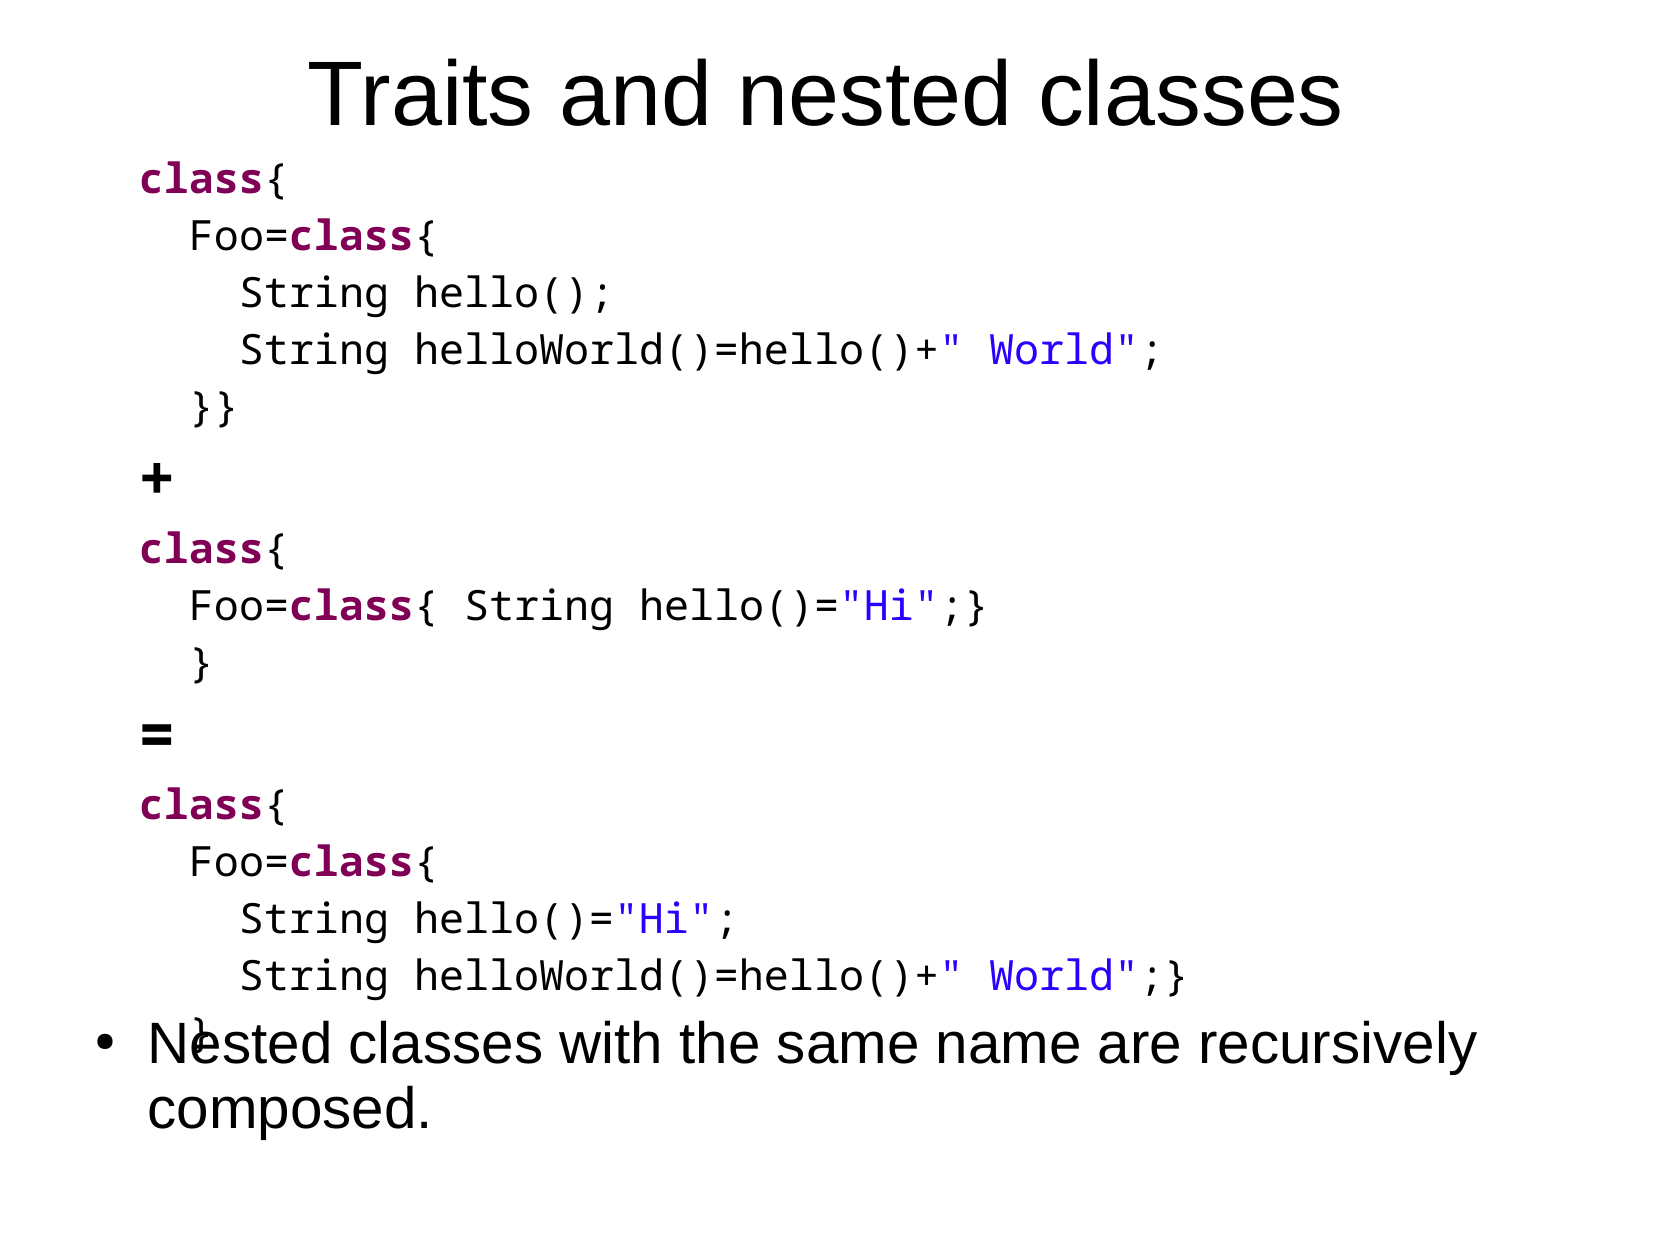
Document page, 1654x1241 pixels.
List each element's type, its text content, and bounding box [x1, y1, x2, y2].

list Nested classes with the same name are recursively composed. [76, 1010, 1565, 1241]
title Traits and nested classes [82, 0, 1571, 198]
text_box class{ Foo=class{ String hello(); String helloWorld()=hello()+" World"; }} + class{ Foo=class{ String hello()="Hi";} } = class{ Foo=class{ String hello()="Hi"; String helloWorld()=hello()+" World";} } [124, 141, 1501, 981]
